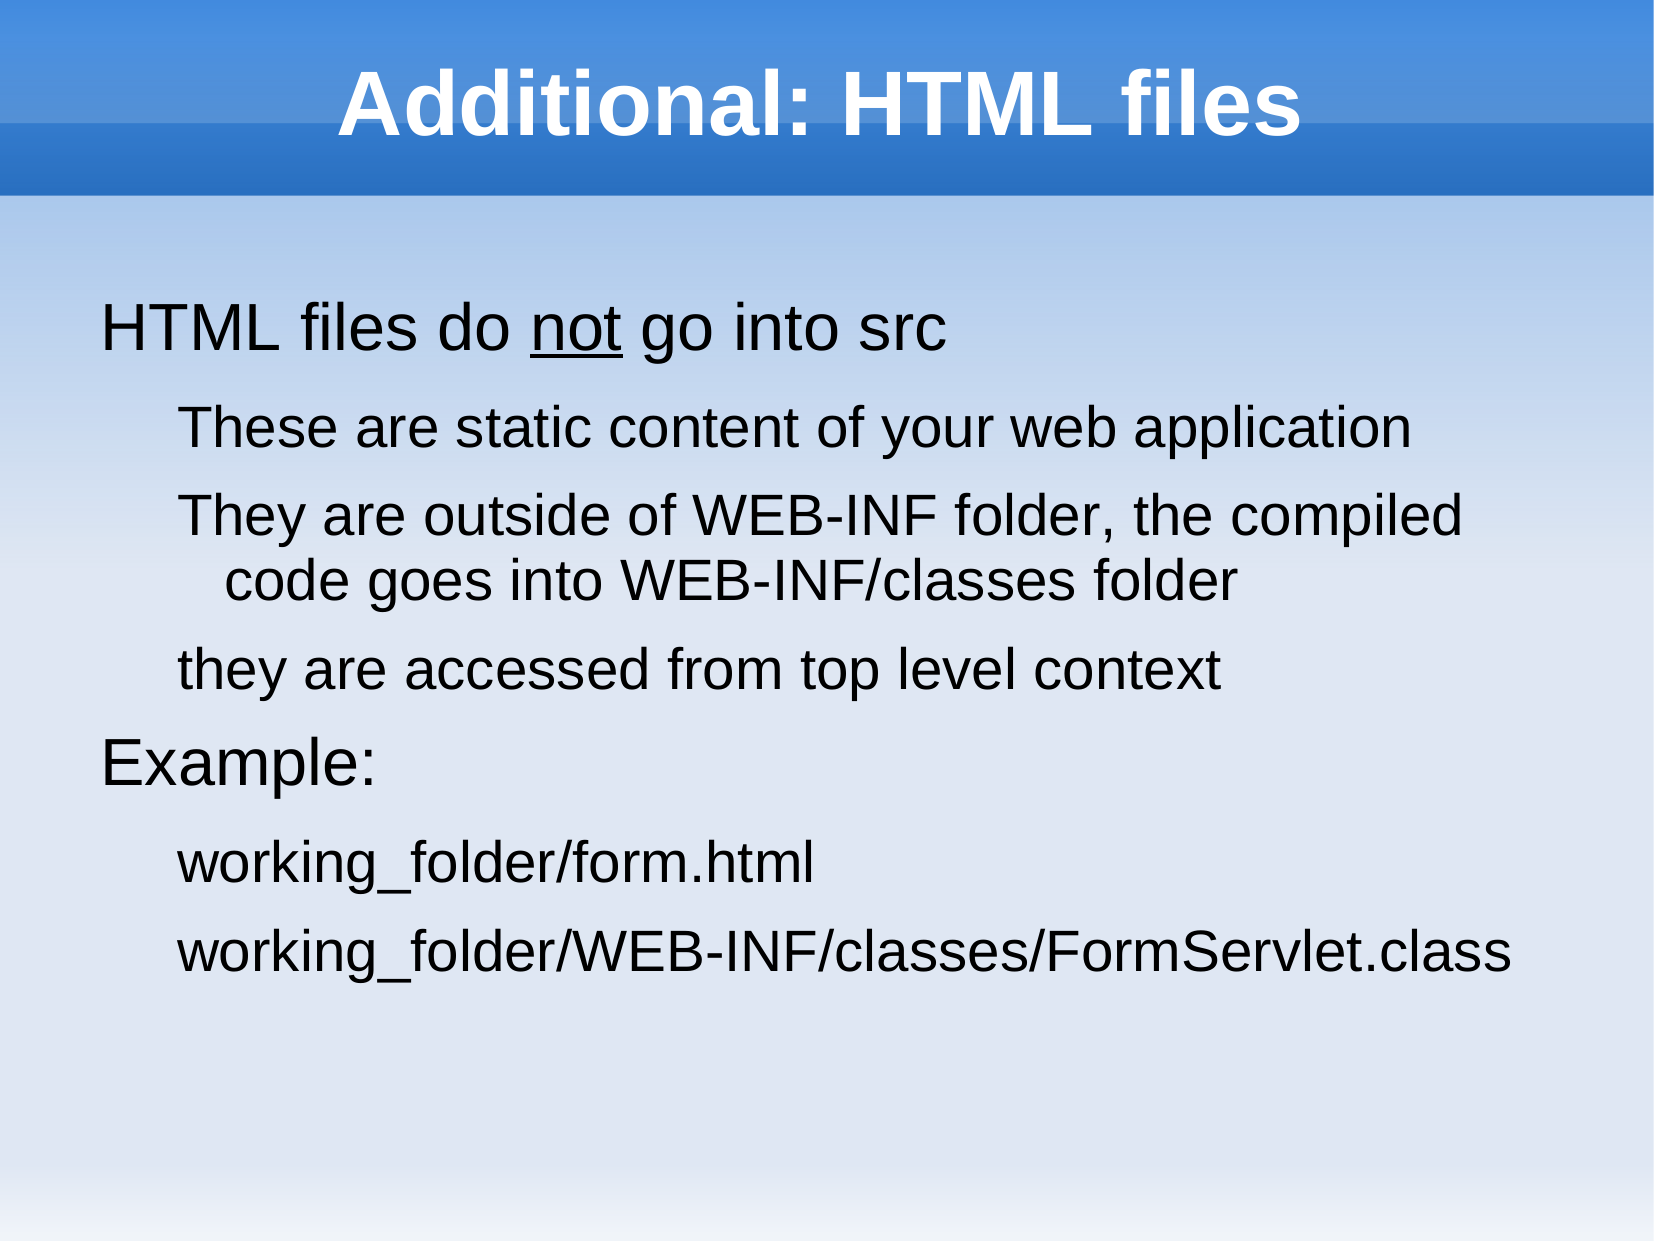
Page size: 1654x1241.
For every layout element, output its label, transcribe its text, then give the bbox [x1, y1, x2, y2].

title Additional: HTML files [76, 0, 1565, 208]
picture [0, 0, 1654, 1241]
list HTML files do not go into src These are static content of your web application They are outside of WEB-INF folder, the compiled code goes into WEB-INF/classes folder they are accessed from top level context Example: working_folder/form.html working_folder/WEB-INF/classes/FormServlet.class [82, 290, 1571, 1201]
